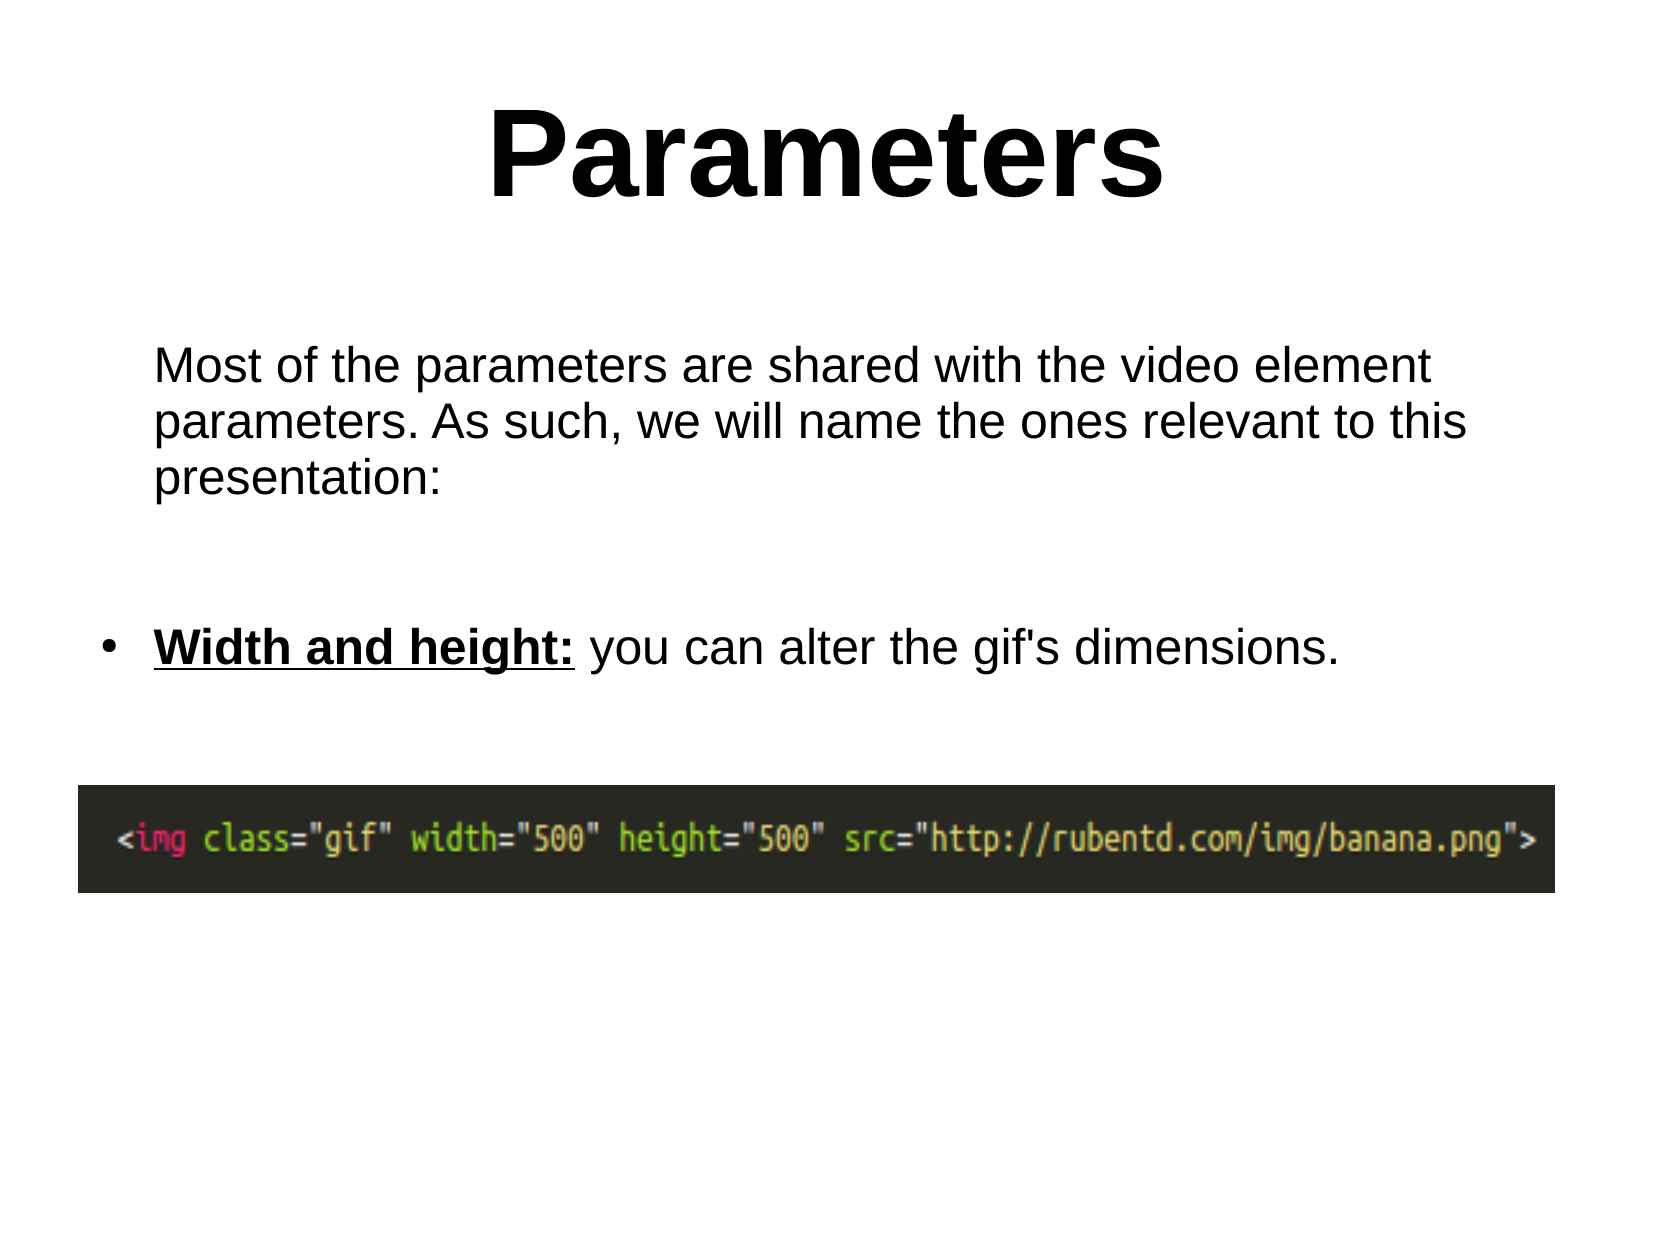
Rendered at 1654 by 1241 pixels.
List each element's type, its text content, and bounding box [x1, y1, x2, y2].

title Parameters [82, 49, 1571, 257]
list Most of the parameters are shared with the video element parameters. As such, we will name the ones relevant to this presentation: Width and height: you can alter the gif's dimensions. [82, 337, 1571, 1057]
picture [78, 785, 1555, 893]
